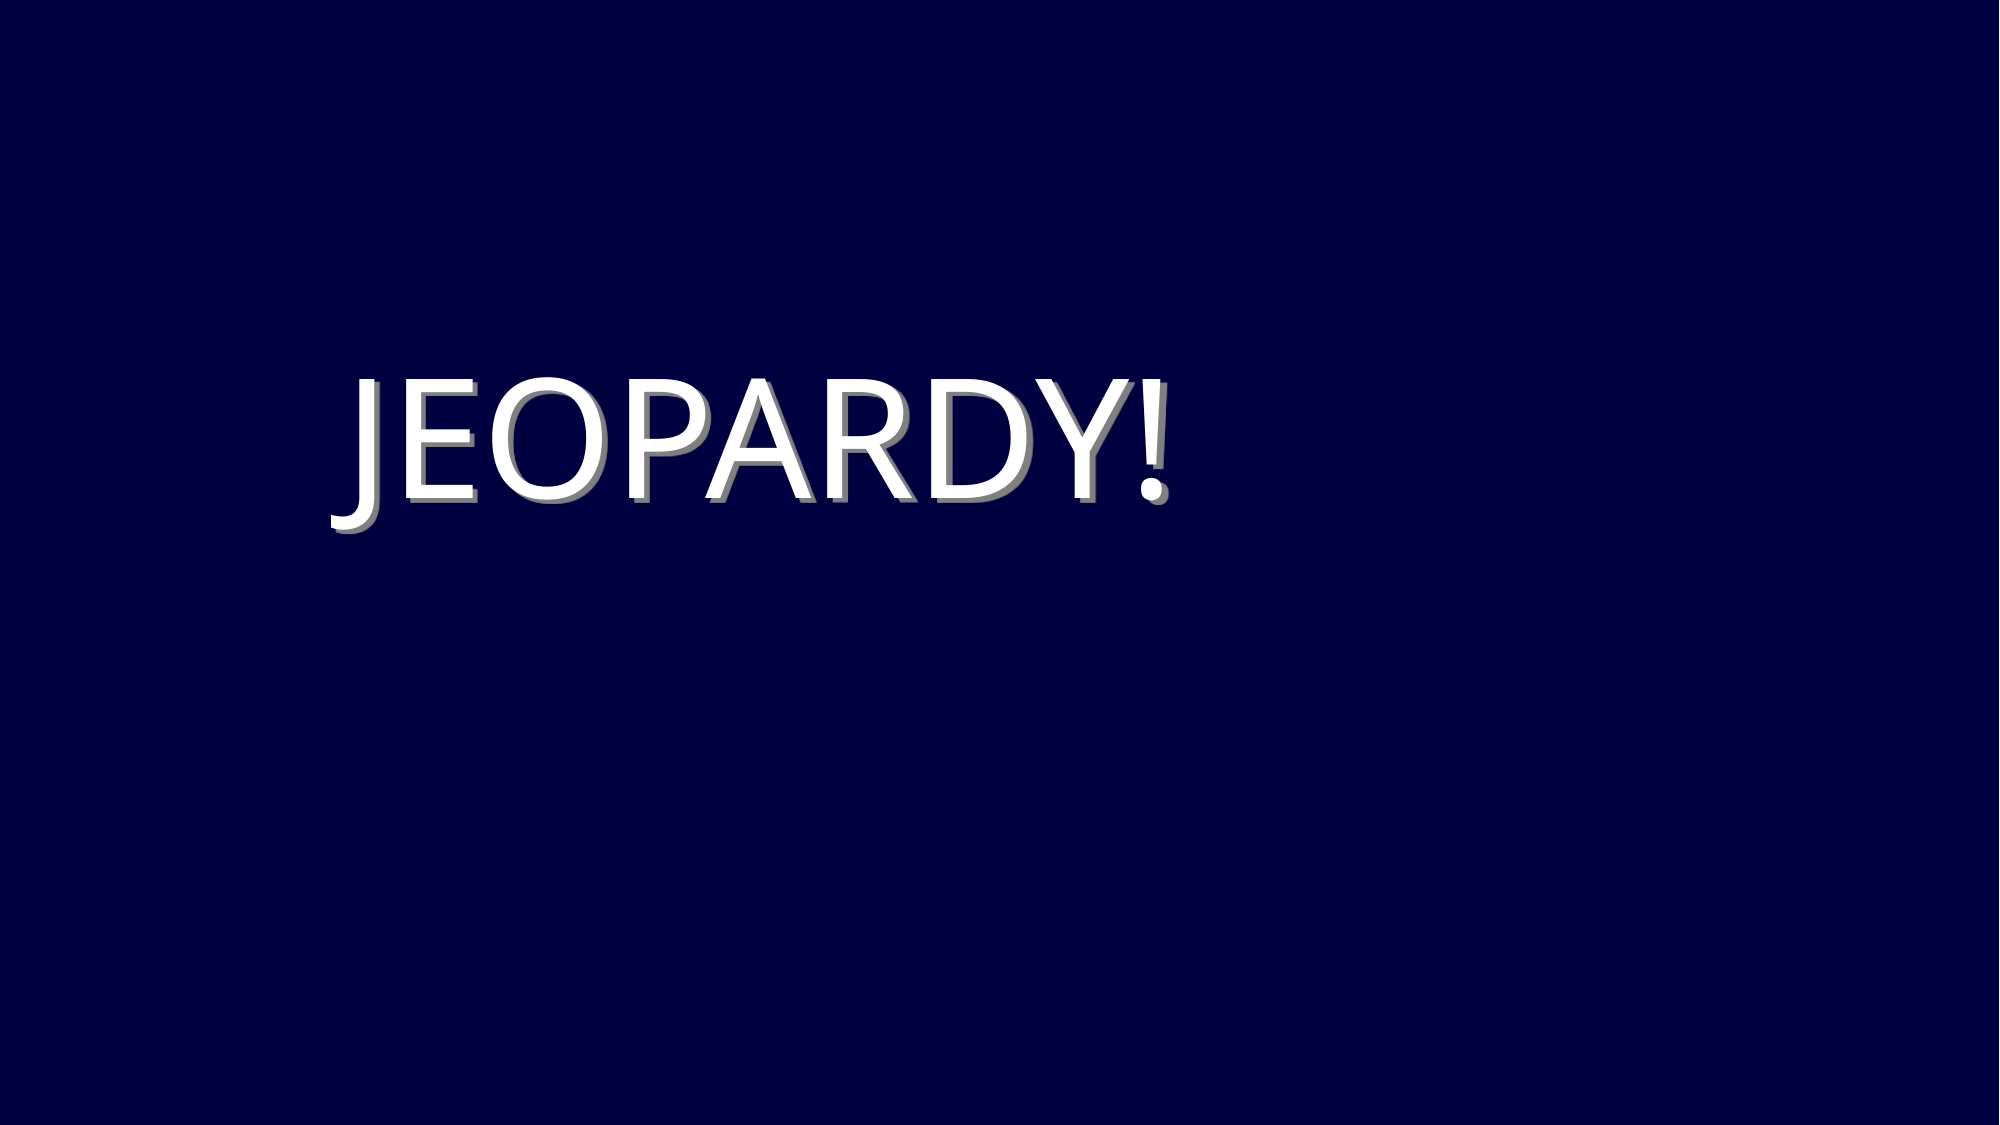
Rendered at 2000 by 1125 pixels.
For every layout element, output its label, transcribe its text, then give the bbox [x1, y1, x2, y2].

text_box JEOPARDY! [330, 312, 1683, 811]
